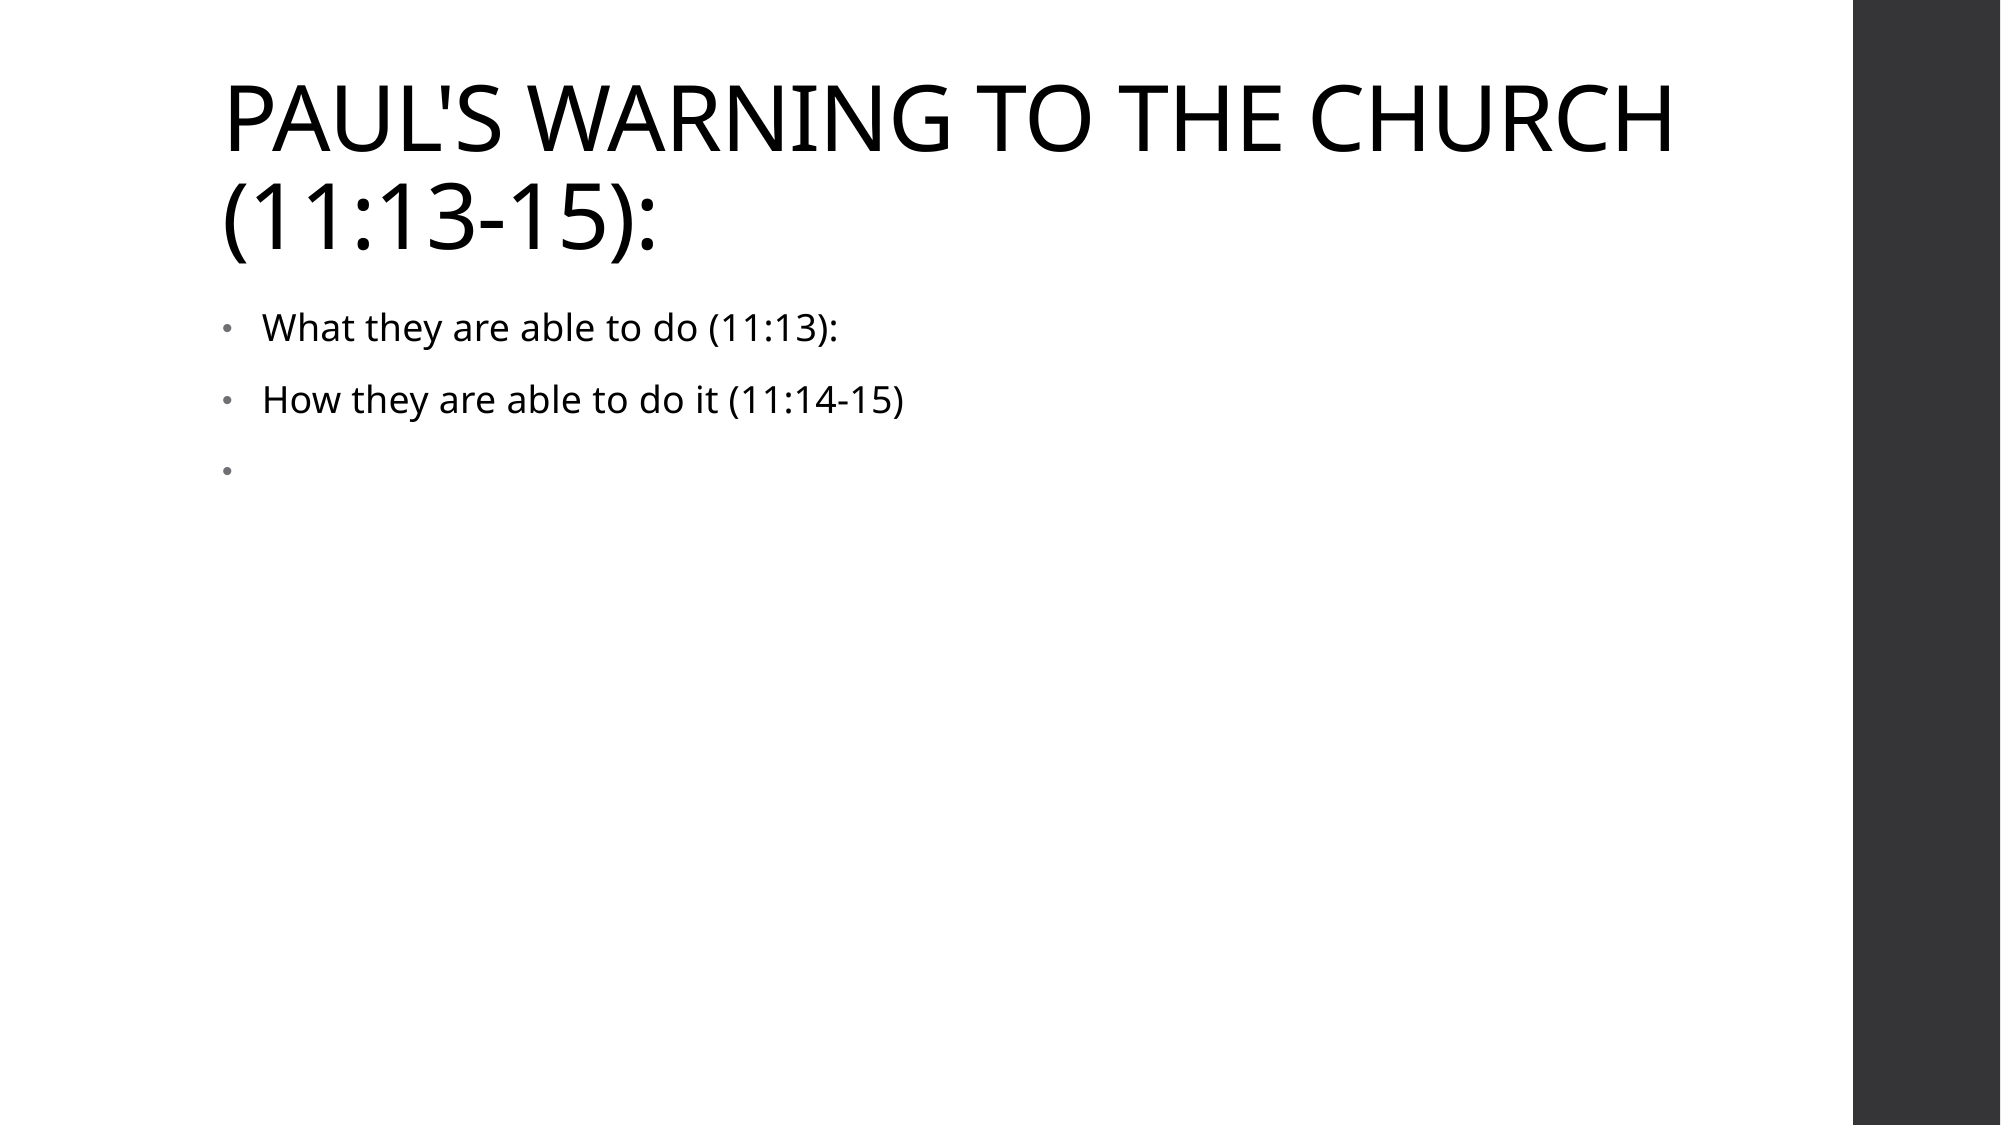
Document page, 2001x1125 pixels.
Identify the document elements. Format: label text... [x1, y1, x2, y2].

list What they are able to do (11:13): How they are able to do it (11:14-15) [206, 299, 1617, 1014]
title PAUL'S WARNING TO THE CHURCH (11:13-15): [206, 60, 1797, 278]
